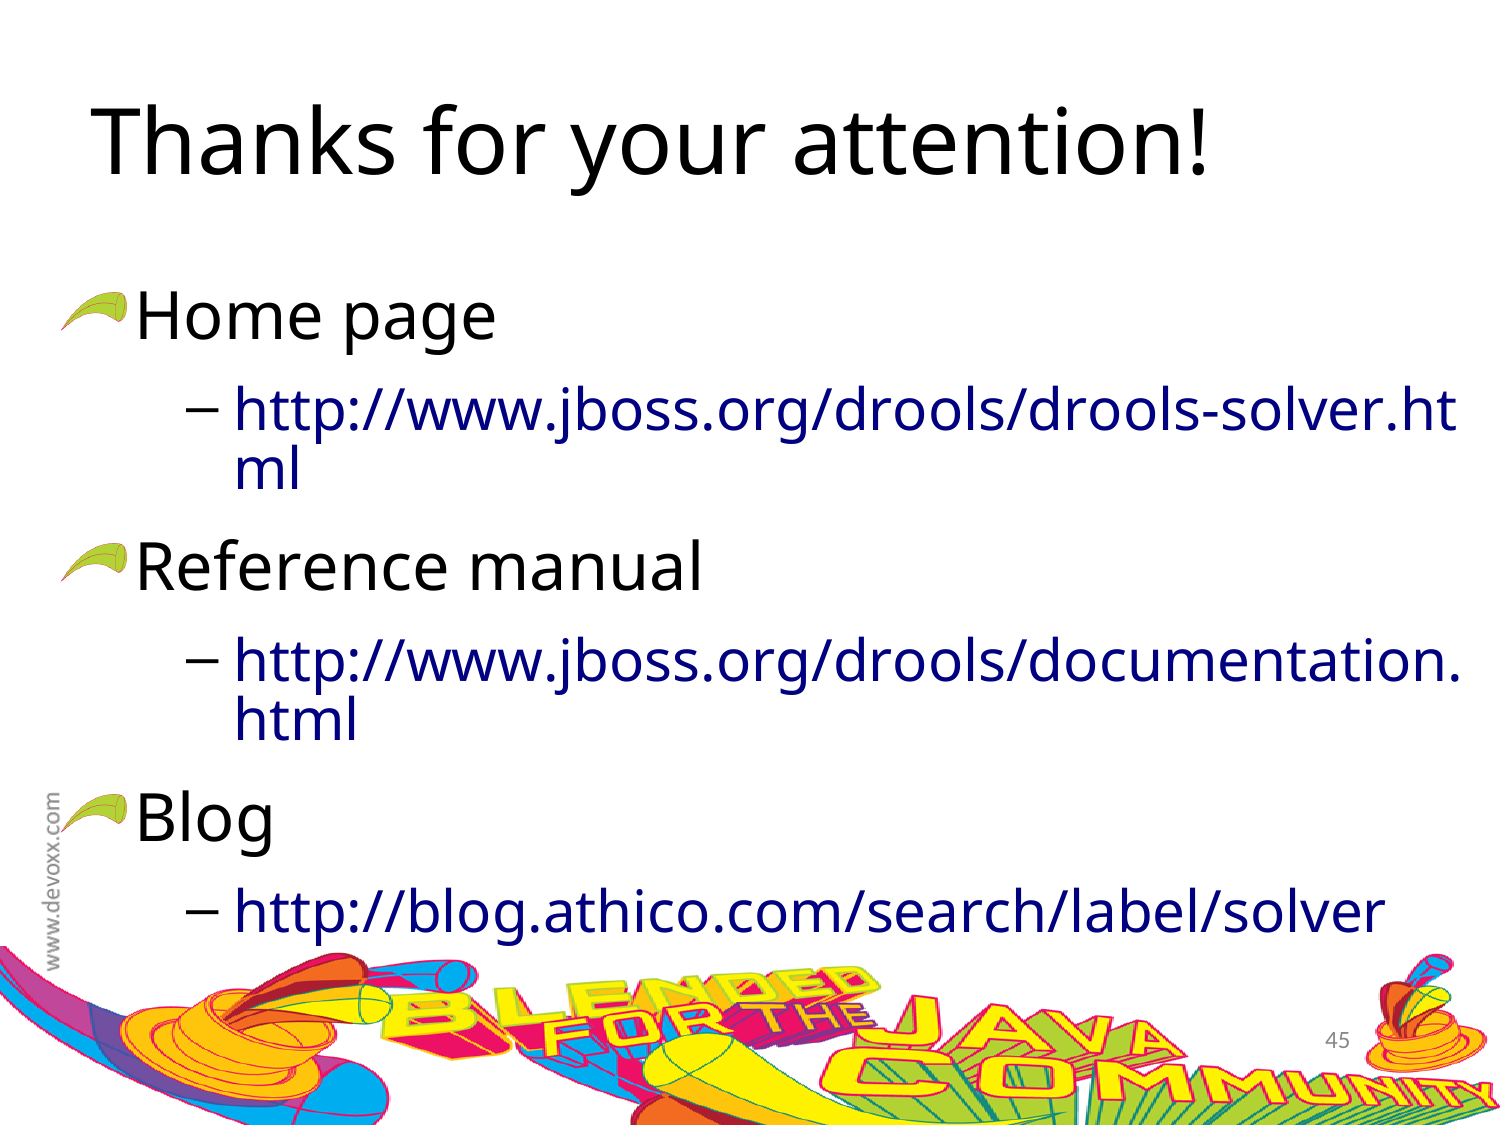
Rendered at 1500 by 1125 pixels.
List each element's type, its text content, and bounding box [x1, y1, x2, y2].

picture [0, 757, 1500, 1125]
list Home page http://www.jboss.org/drools/drools-solver.html Reference manual http://www.jboss.org/drools/documentation.html Blog http://blog.athico.com/search/label/solver [37, 262, 1500, 820]
title Thanks for your attention! [75, 45, 1426, 233]
